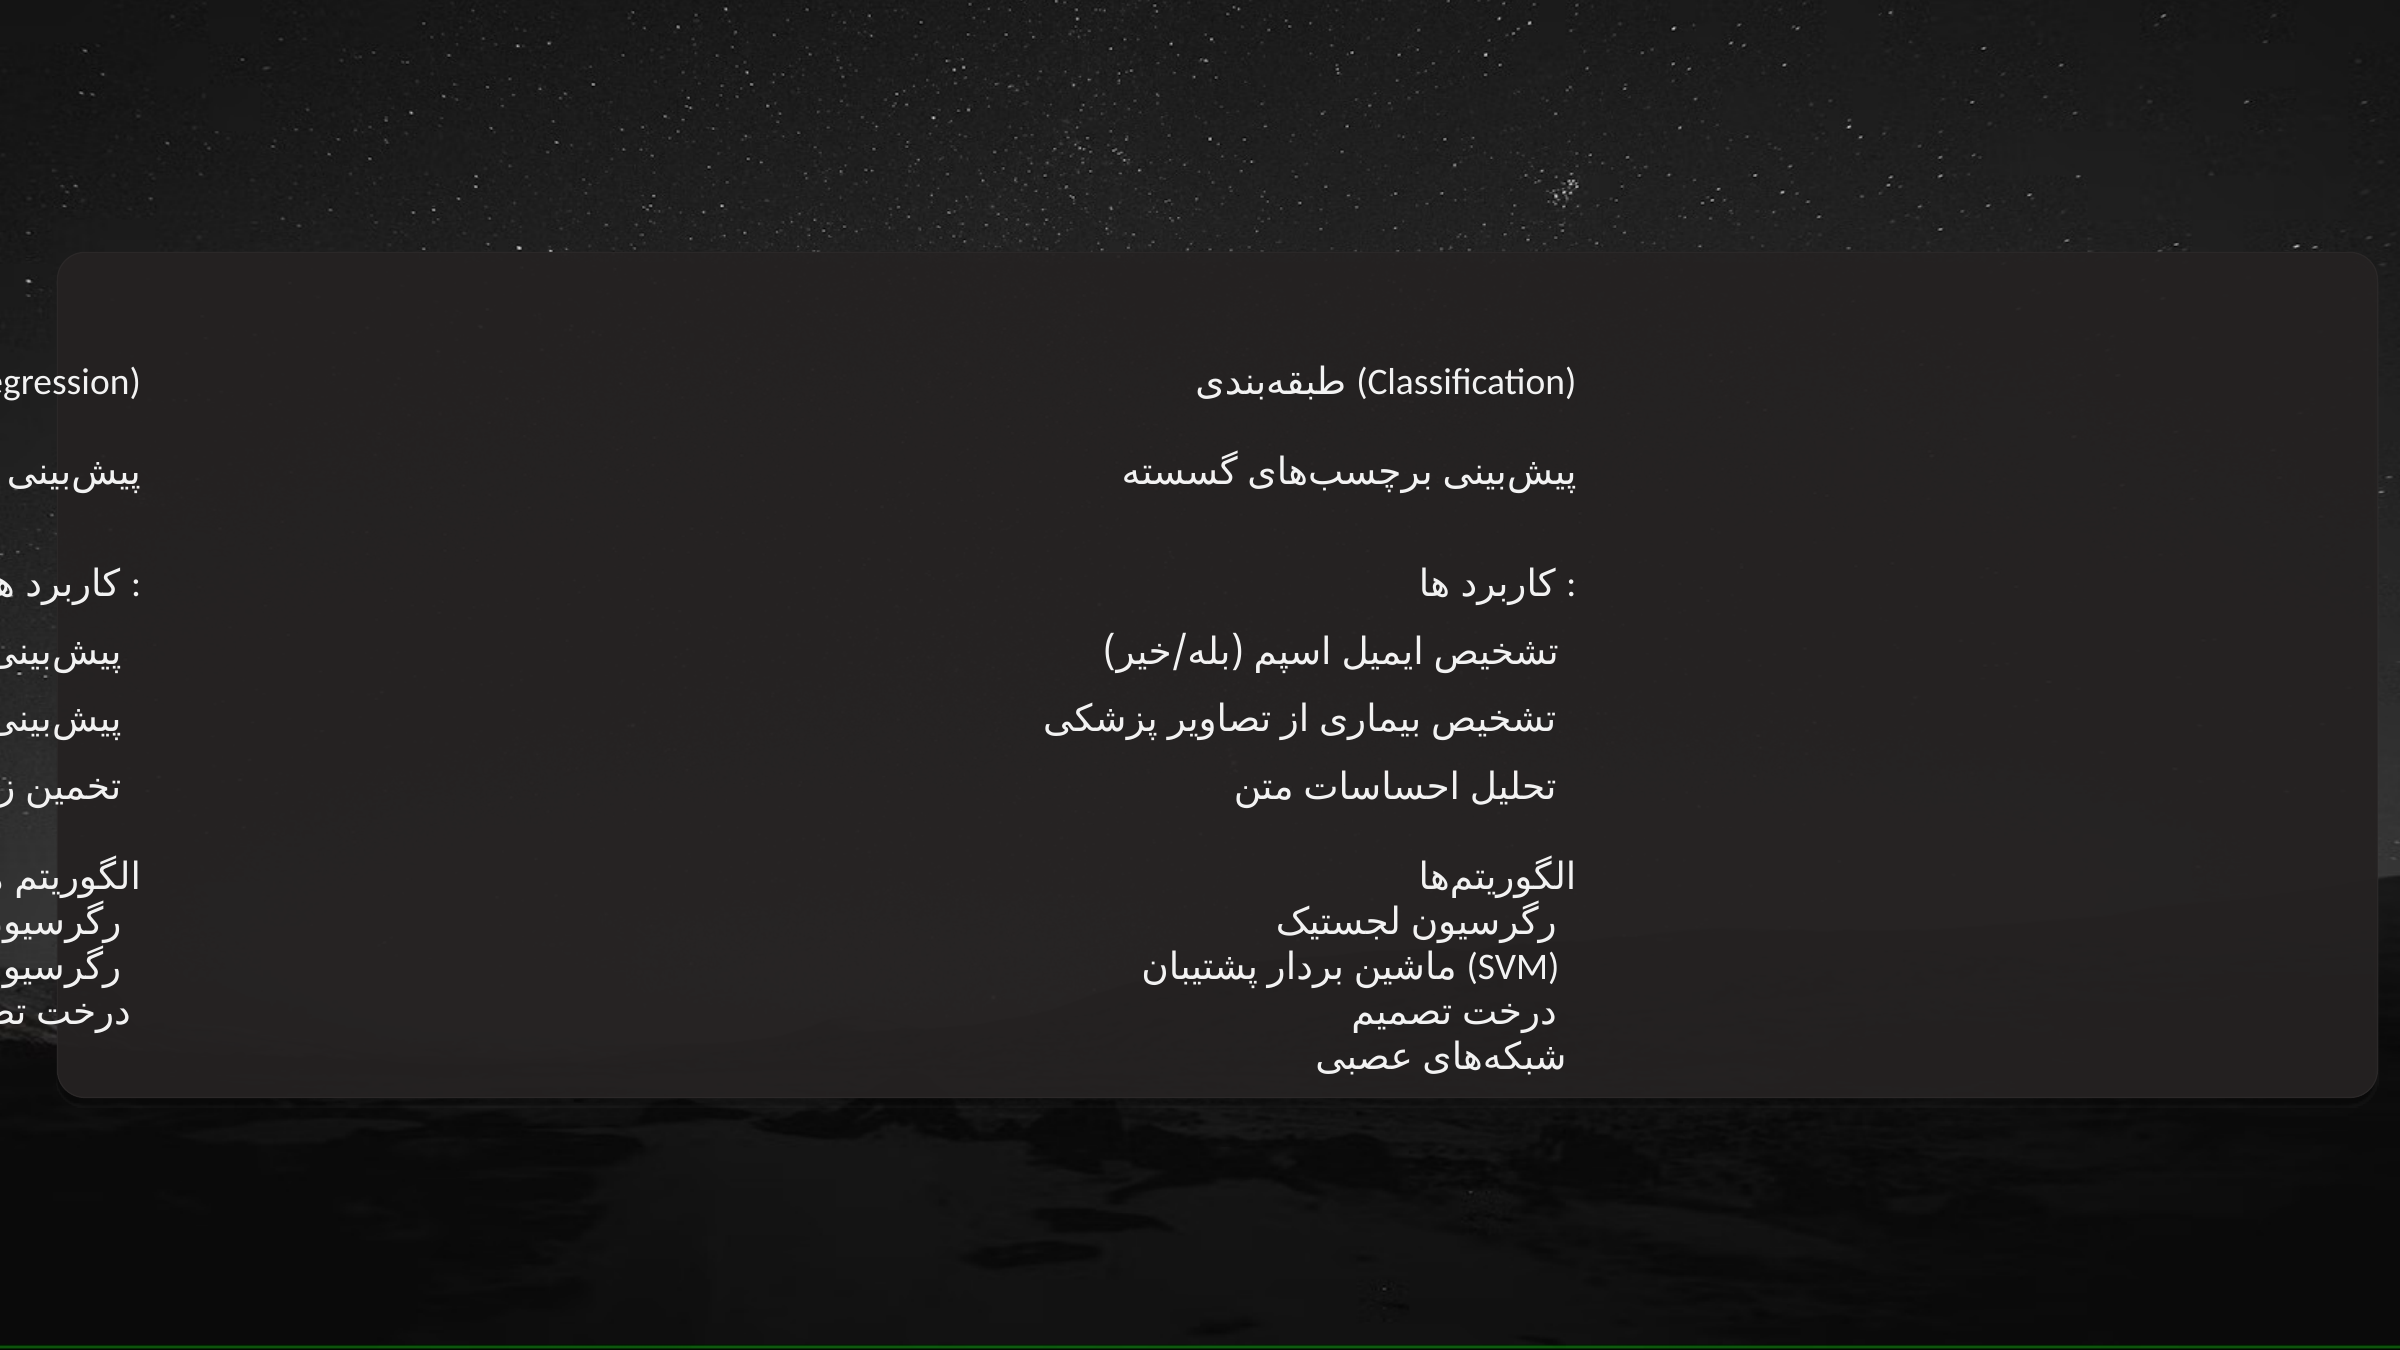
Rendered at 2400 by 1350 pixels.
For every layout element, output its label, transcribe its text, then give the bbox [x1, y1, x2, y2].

text_box [57, 252, 2378, 1098]
text_box طبقه‌بندی (Classification) پیش‌بینی برچسب‌های گسسته کاربرد ‌ها : تشخیص ایمیل اسپم (بله/خیر) تشخیص بیماری از تصاویر پزشکی تحلیل احساسات متن الگوریتم‌ها رگرسیون لجستیک ماشین بردار پشتیبان (SVM) درخت تصمیم شبکه‌های عصبی [1028, 349, 2228, 1084]
text_box رگرسیون (Regression) پیش‌بینی مقادیر پیوسته کاربرد ‌ها : پیش‌بینی قیمت مسکن پیش‌بینی دمای هوا تخمین زمان تحویل الگوریتم ‌ها رگرسیون خطی رگرسیون چندجمله‌ای درخت تصمیم رگرسیونی [0, 349, 941, 1039]
